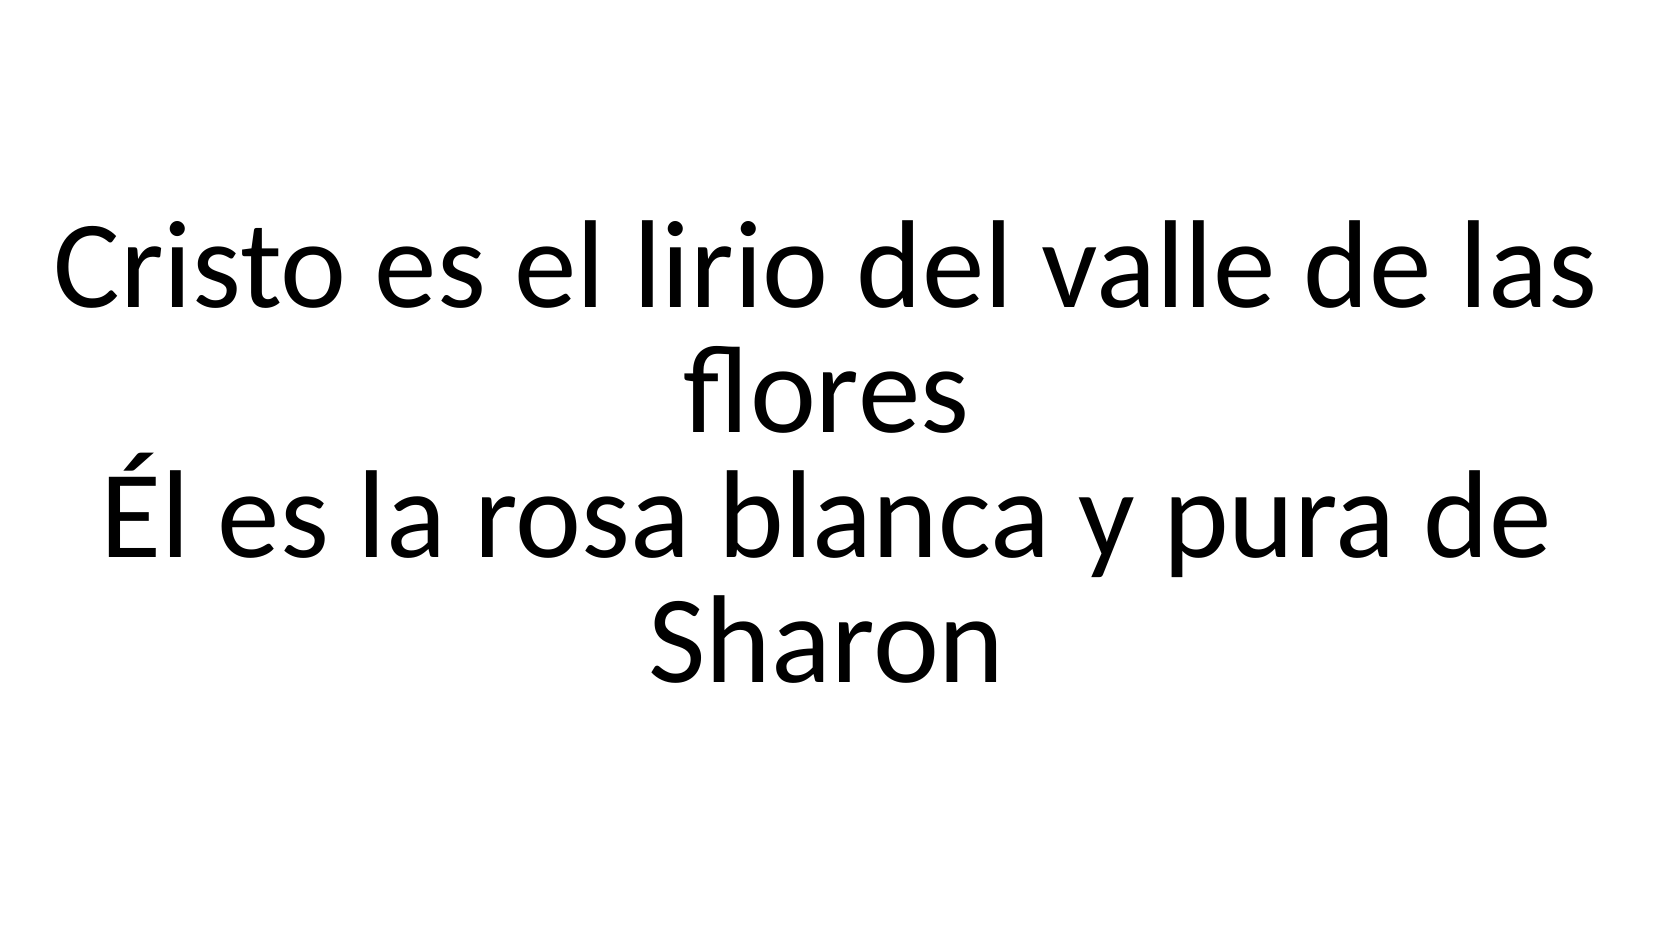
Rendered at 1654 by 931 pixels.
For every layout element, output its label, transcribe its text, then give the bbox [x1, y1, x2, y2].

title Cristo es el lirio del valle de las flores Él es la rosa blanca y pura de Sharon [0, 0, 1654, 928]
